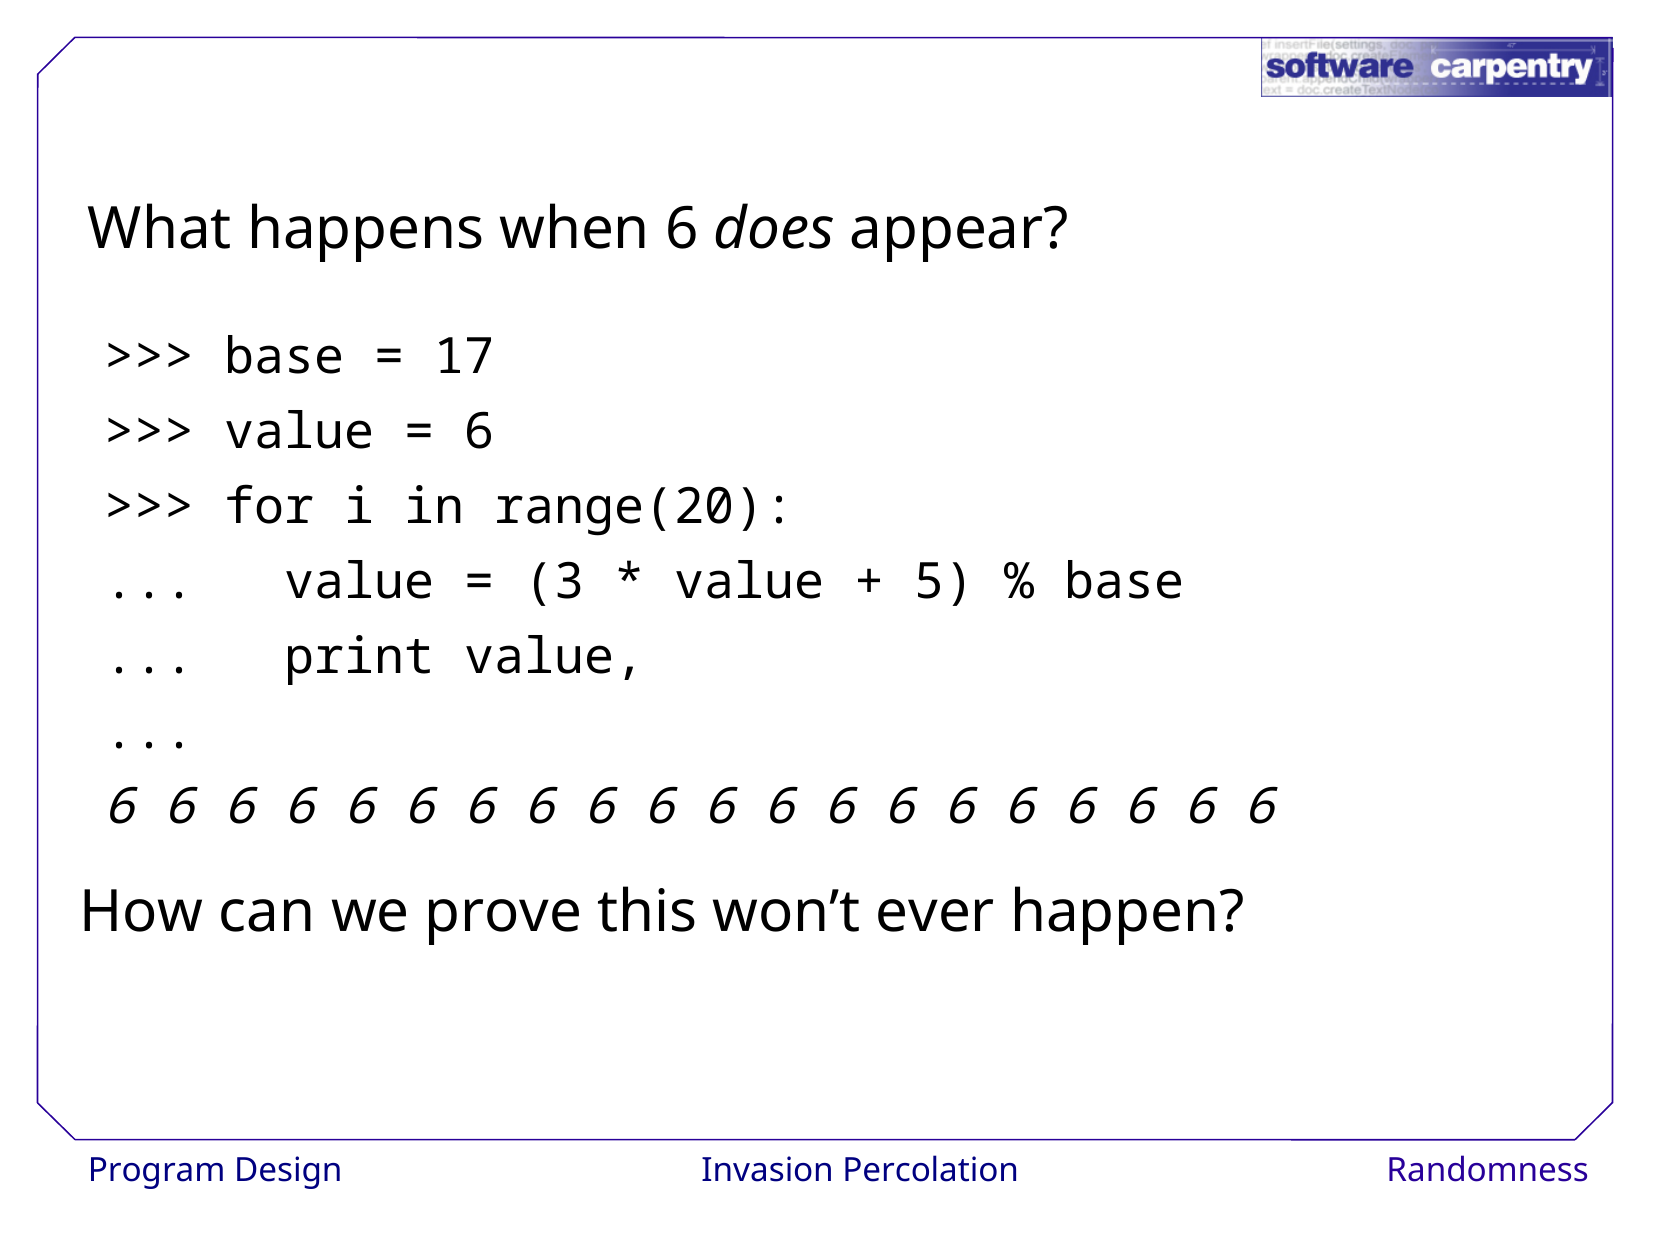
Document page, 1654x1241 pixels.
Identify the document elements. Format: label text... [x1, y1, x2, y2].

text_box How can we prove this won’t ever happen? [64, 830, 1410, 951]
text_box What happens when 6 does appear? [73, 147, 1234, 269]
picture [1261, 39, 1613, 97]
text_box >>> base = 17 >>> value = 6 >>> for i in range(20): ... value = (3 * value + 5) % base ... print value, ... 6 6 6 6 6 6 6 6 6 6 6 6 6 6 6 6 6 6 6 6 [89, 301, 1508, 845]
